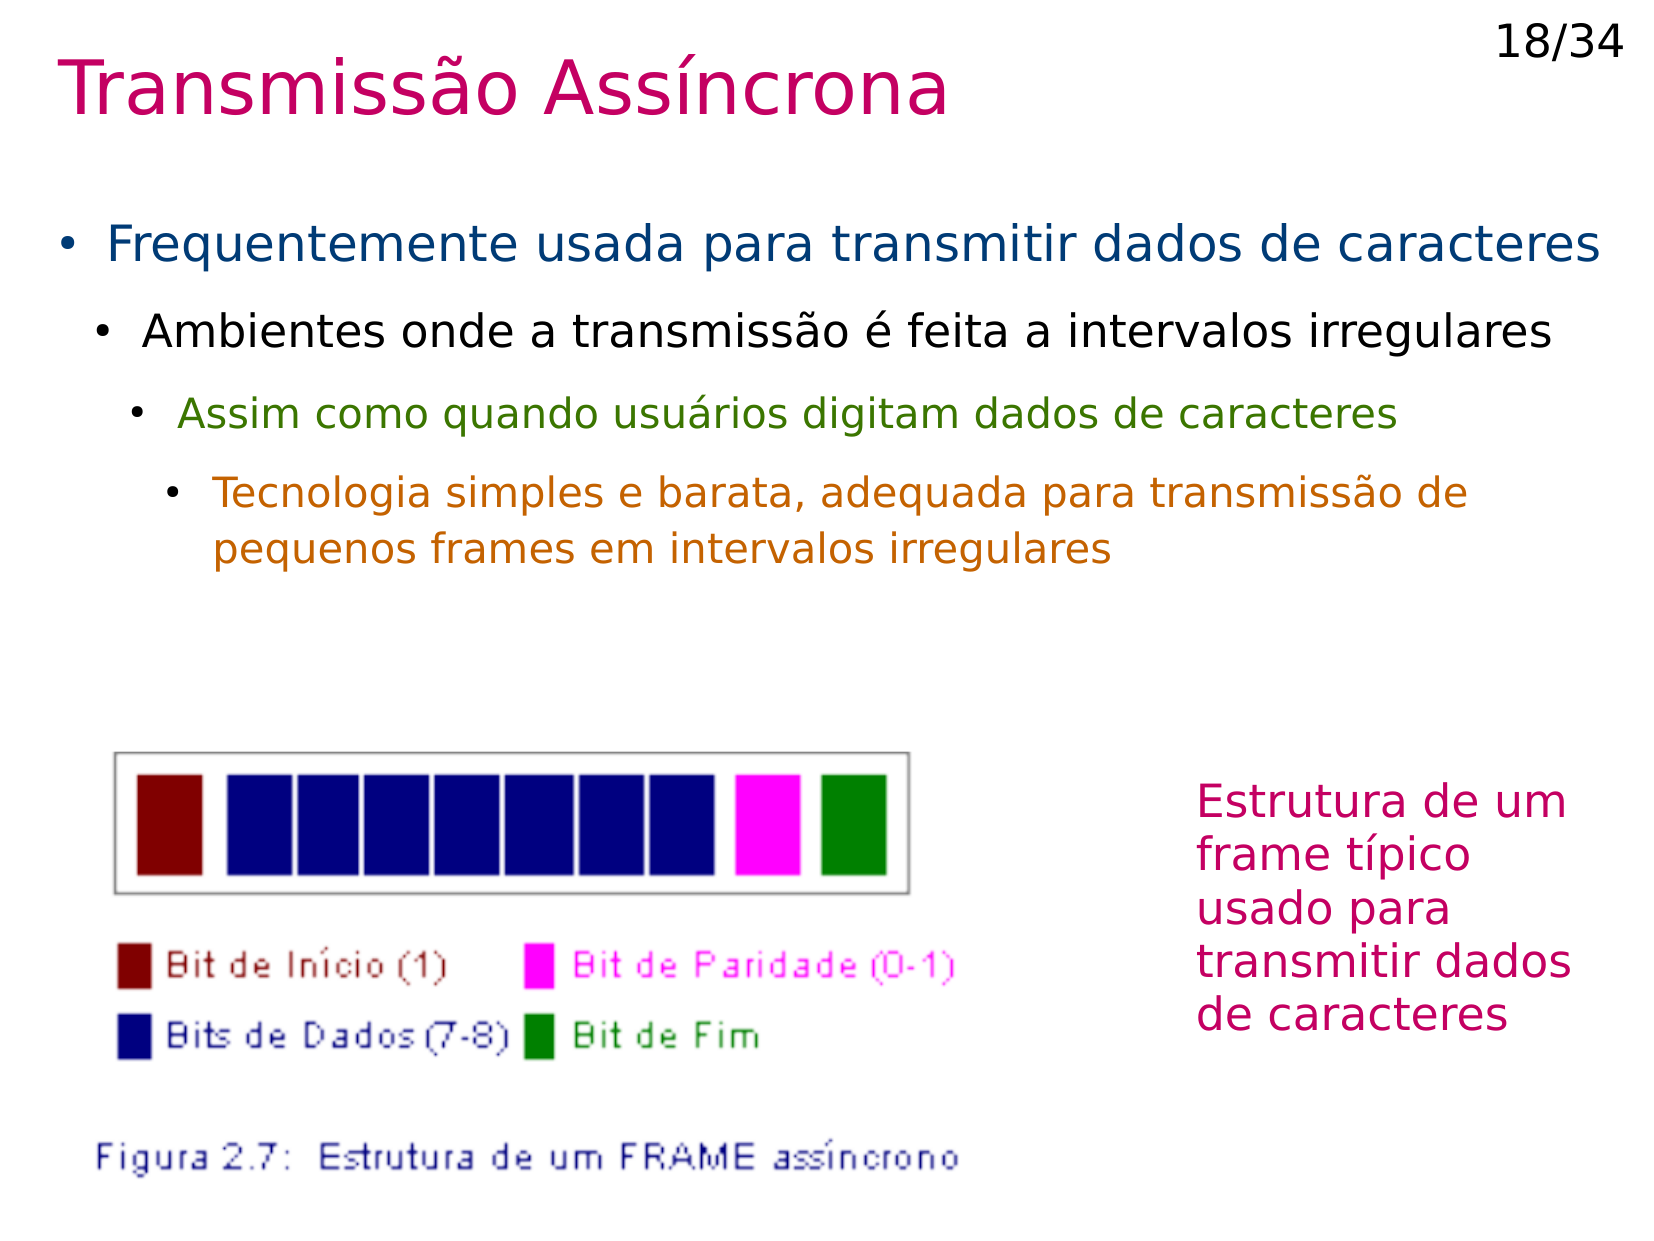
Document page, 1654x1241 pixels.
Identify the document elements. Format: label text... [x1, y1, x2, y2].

title Transmissão Assíncrona [59, 29, 1625, 148]
text_box Estrutura de um frame típico usado para transmitir dados de caracteres [1181, 767, 1625, 1182]
picture [88, 738, 970, 1187]
list Frequentemente usada para transmitir dados de caracteres Ambientes onde a transmissão é feita a intervalos irregulares Assim como quando usuários digitam dados de caracteres Tecnologia simples e barata, adequada para transmissão de pequenos frames em intervalos irregulares [59, 206, 1625, 1211]
